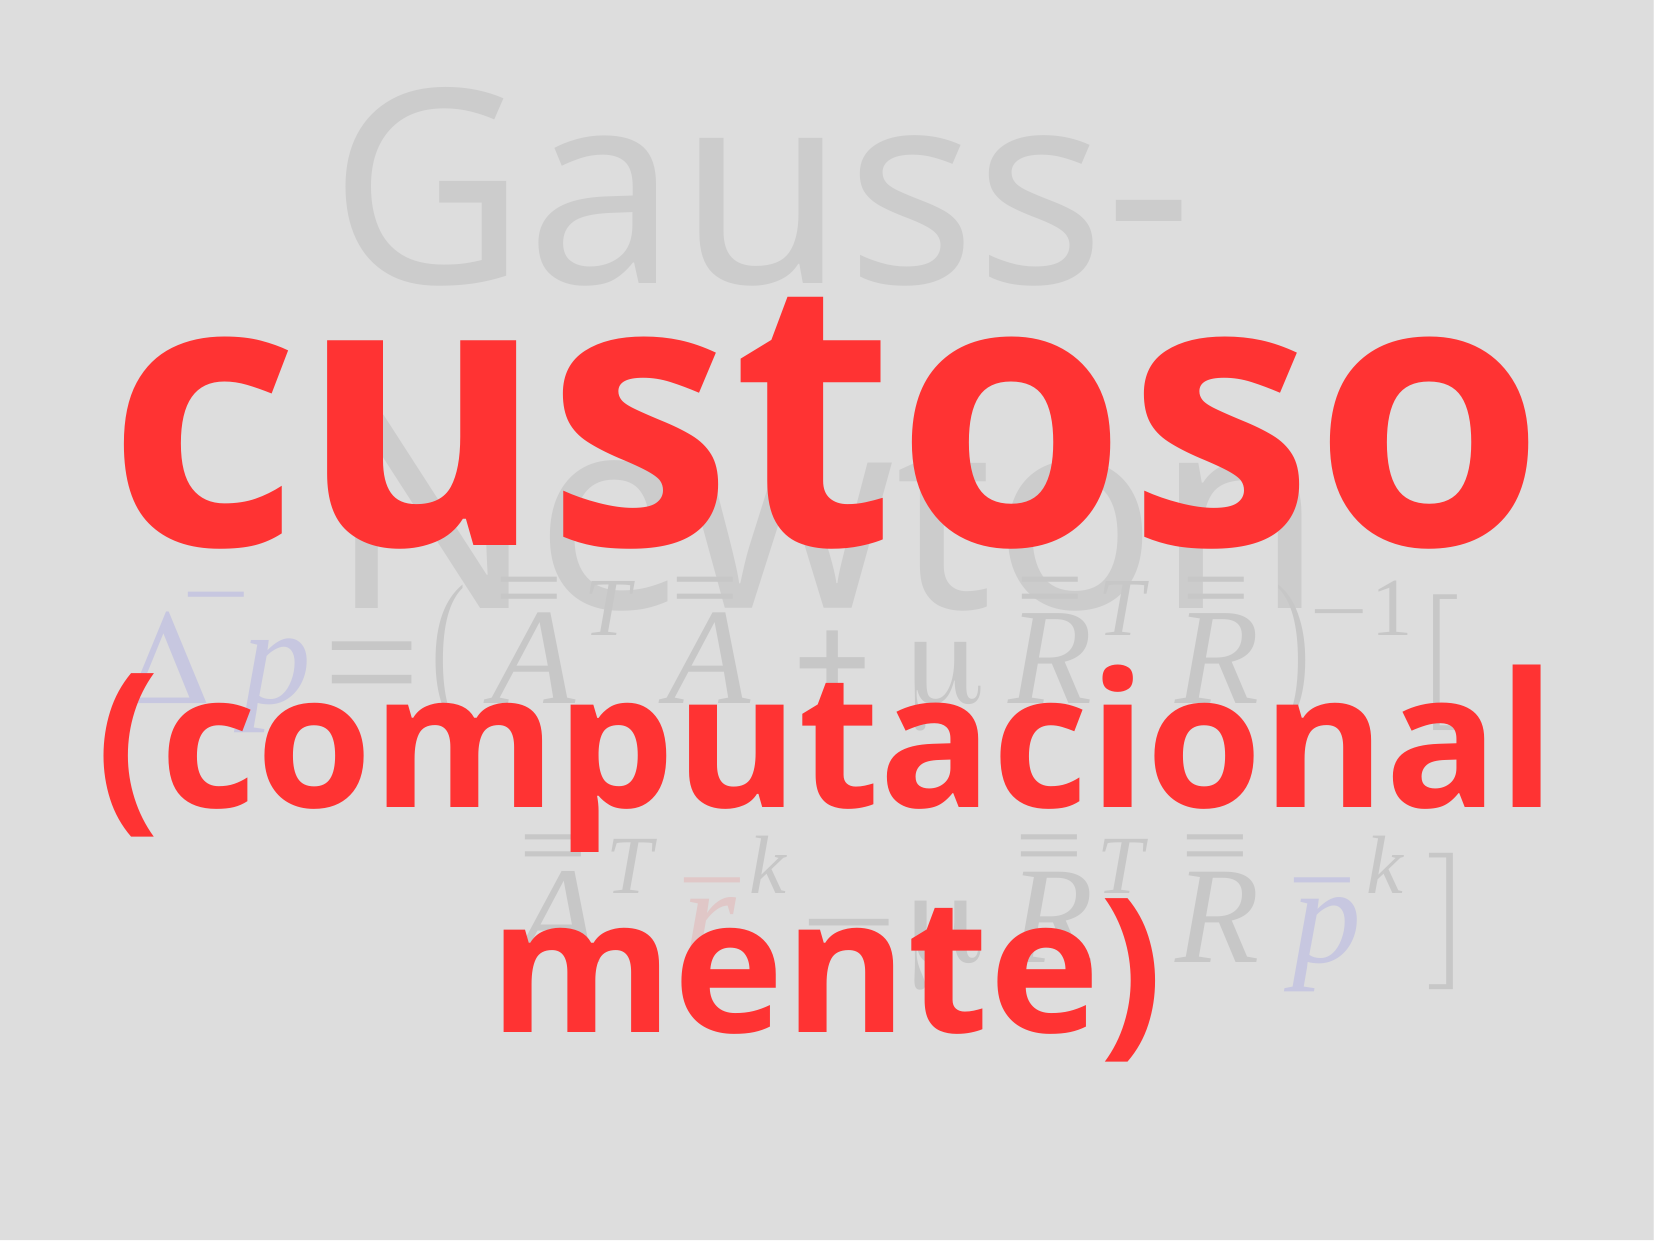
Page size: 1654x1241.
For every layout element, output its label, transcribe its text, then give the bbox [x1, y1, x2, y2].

text_box [0, 0, 1654, 1241]
title custoso (computacionalmente) [82, 128, 1571, 1112]
